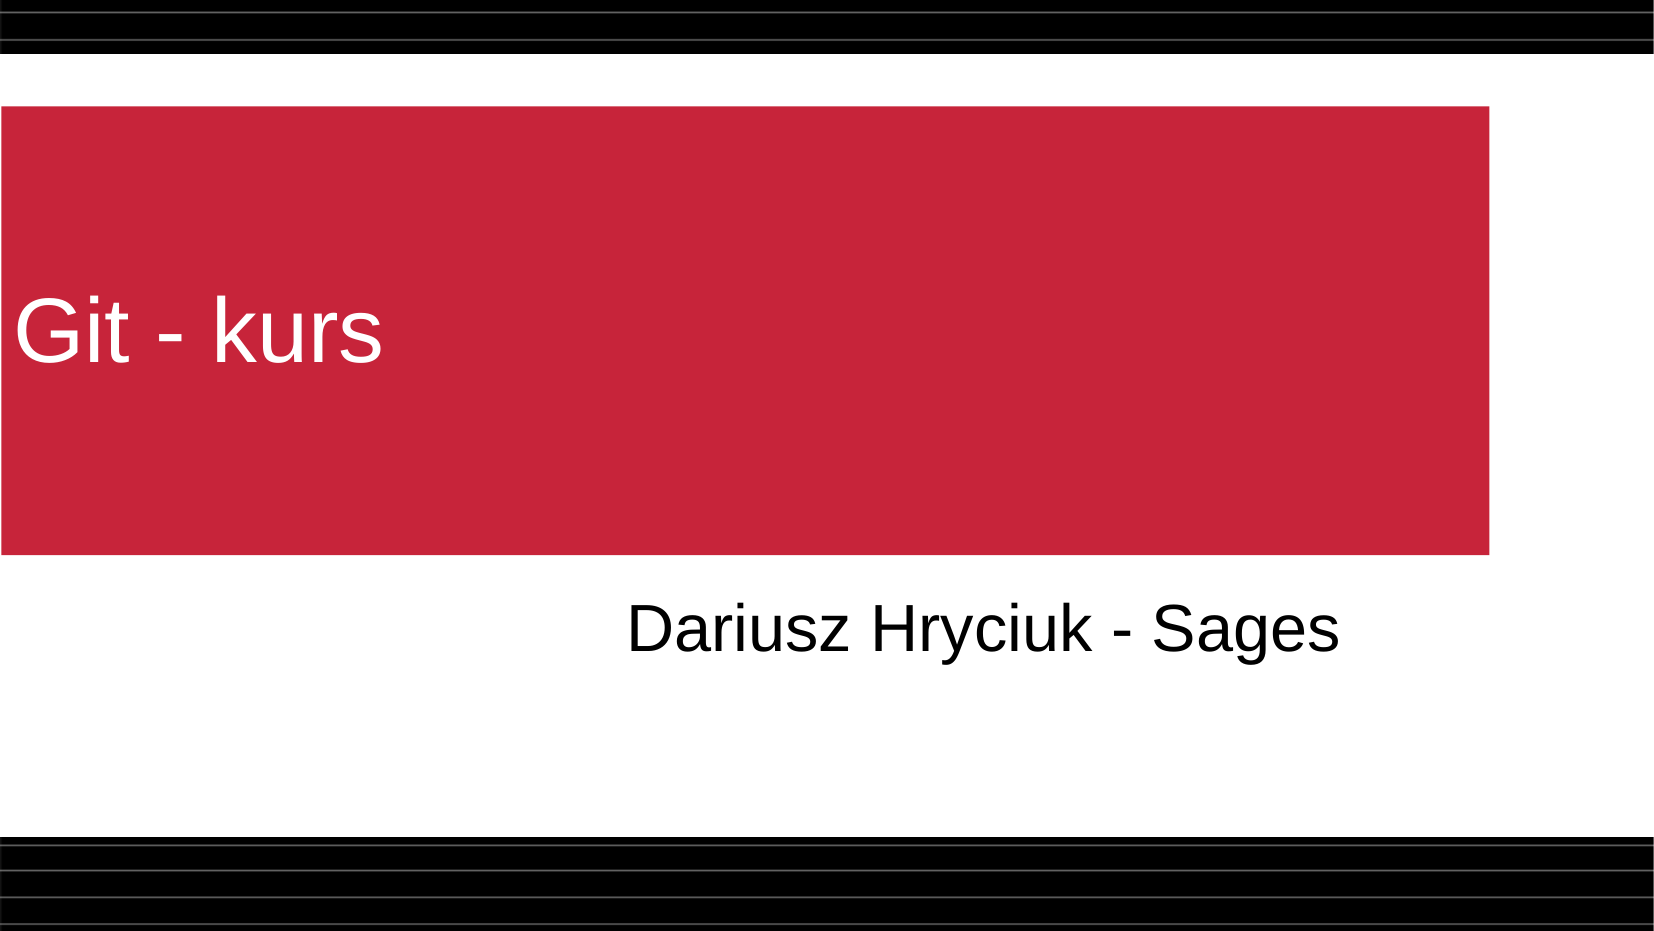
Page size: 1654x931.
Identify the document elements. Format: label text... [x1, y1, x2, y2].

subtitle Dariusz Hryciuk - Sages [625, 590, 1489, 804]
title Git - kurs [1, 106, 1490, 556]
picture [0, 0, 1654, 54]
picture [0, 837, 1654, 931]
